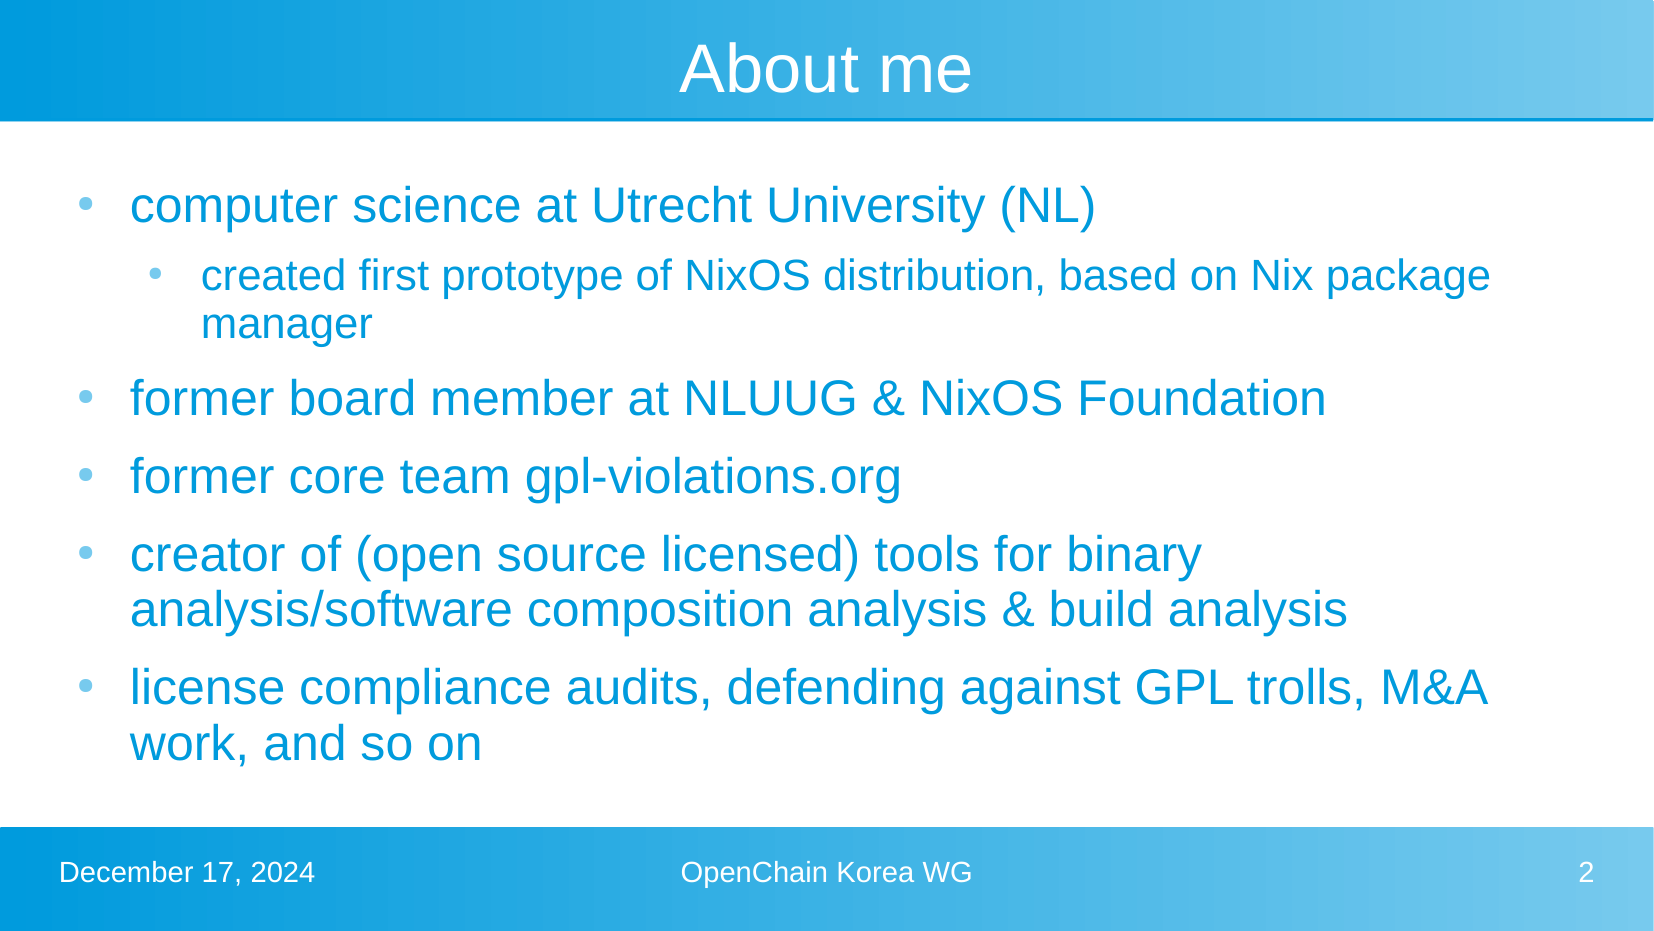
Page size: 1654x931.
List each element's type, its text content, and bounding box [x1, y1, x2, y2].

list computer science at Utrecht University (NL) created first prototype of NixOS distribution, based on Nix package manager former board member at NLUUG & NixOS Foundation former core team gpl-violations.org creator of (open source licensed) tools for binary analysis/software composition analysis & build analysis license compliance audits, defending against GPL trolls, M&A work, and so on [59, 177, 1595, 768]
title About me [59, 29, 1595, 108]
